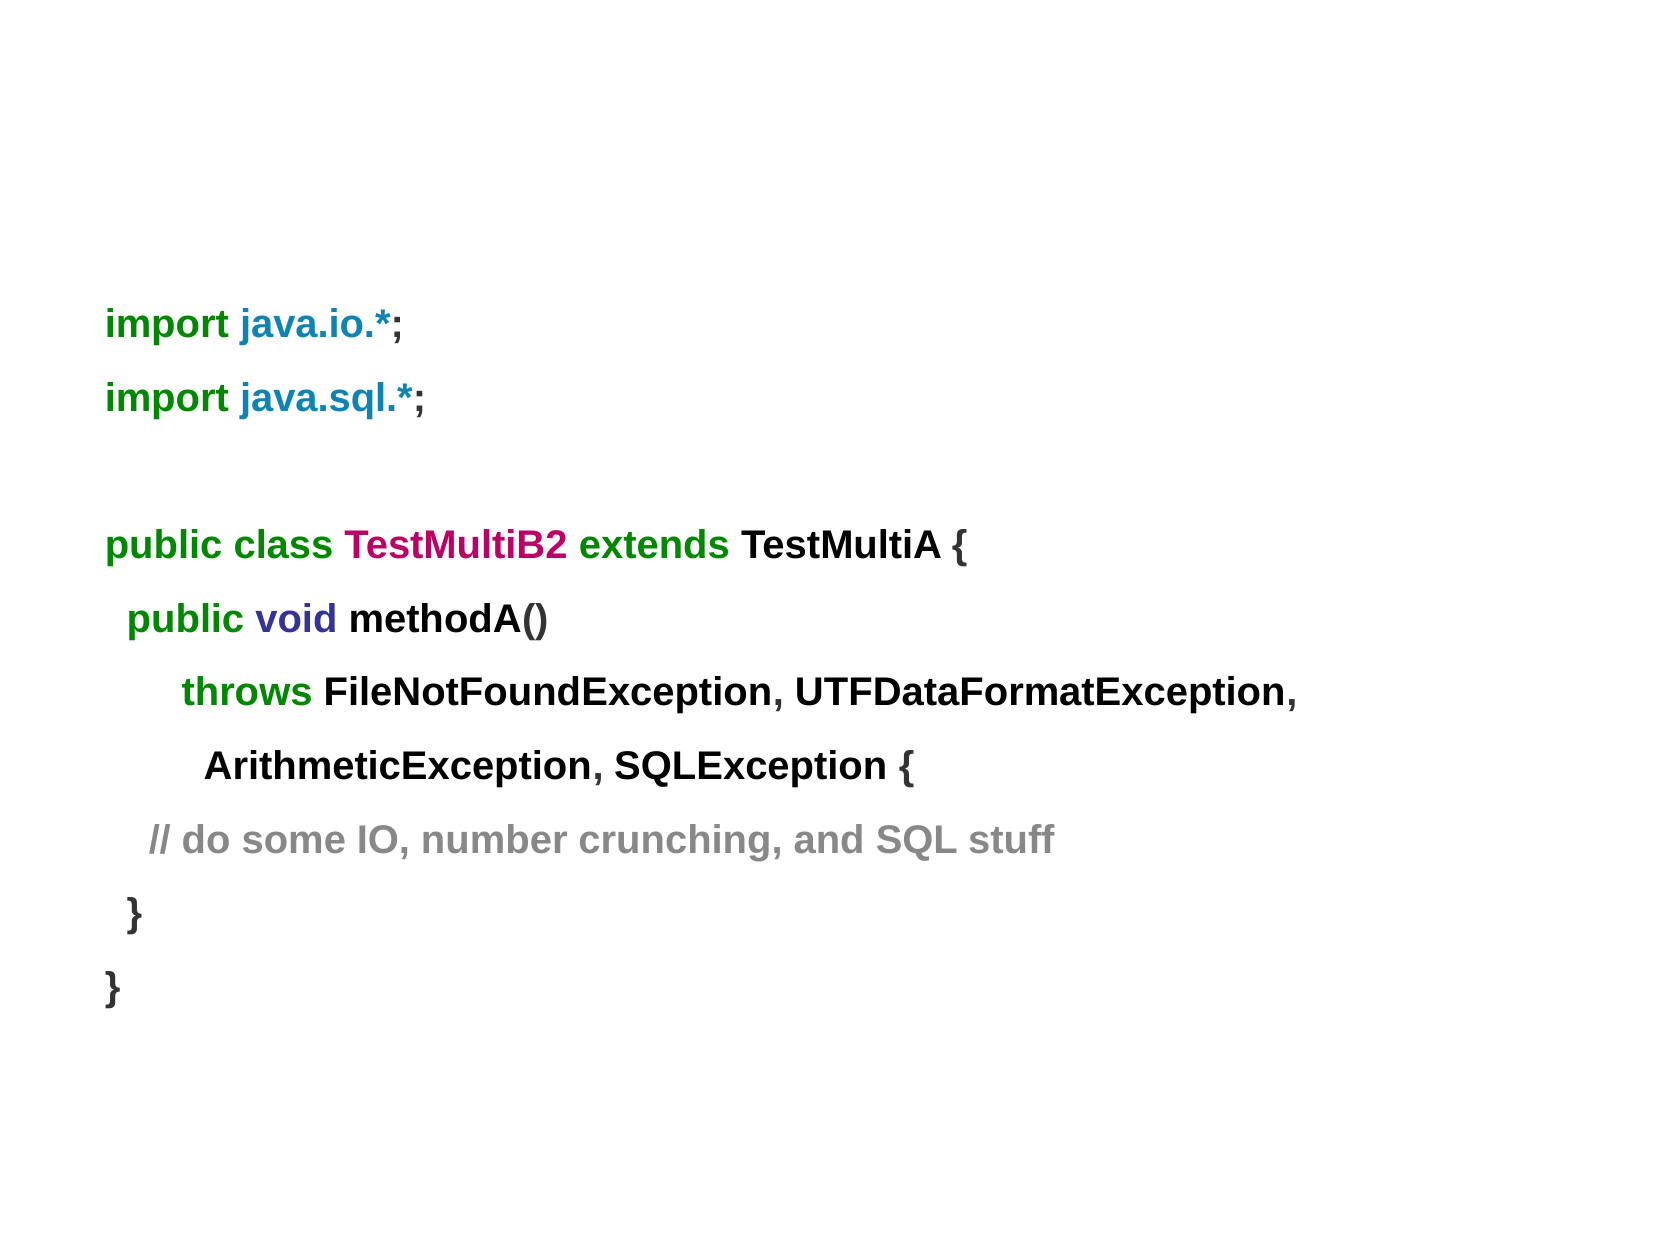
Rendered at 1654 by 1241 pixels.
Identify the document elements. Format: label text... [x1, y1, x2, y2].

list import java.io.*; import java.sql.*; public class TestMultiB2 extends TestMultiA { public void methodA() throws FileNotFoundException, UTFDataFormatException, ArithmeticException, SQLException { // do some IO, number crunching, and SQL stuff } } [82, 290, 1538, 1010]
